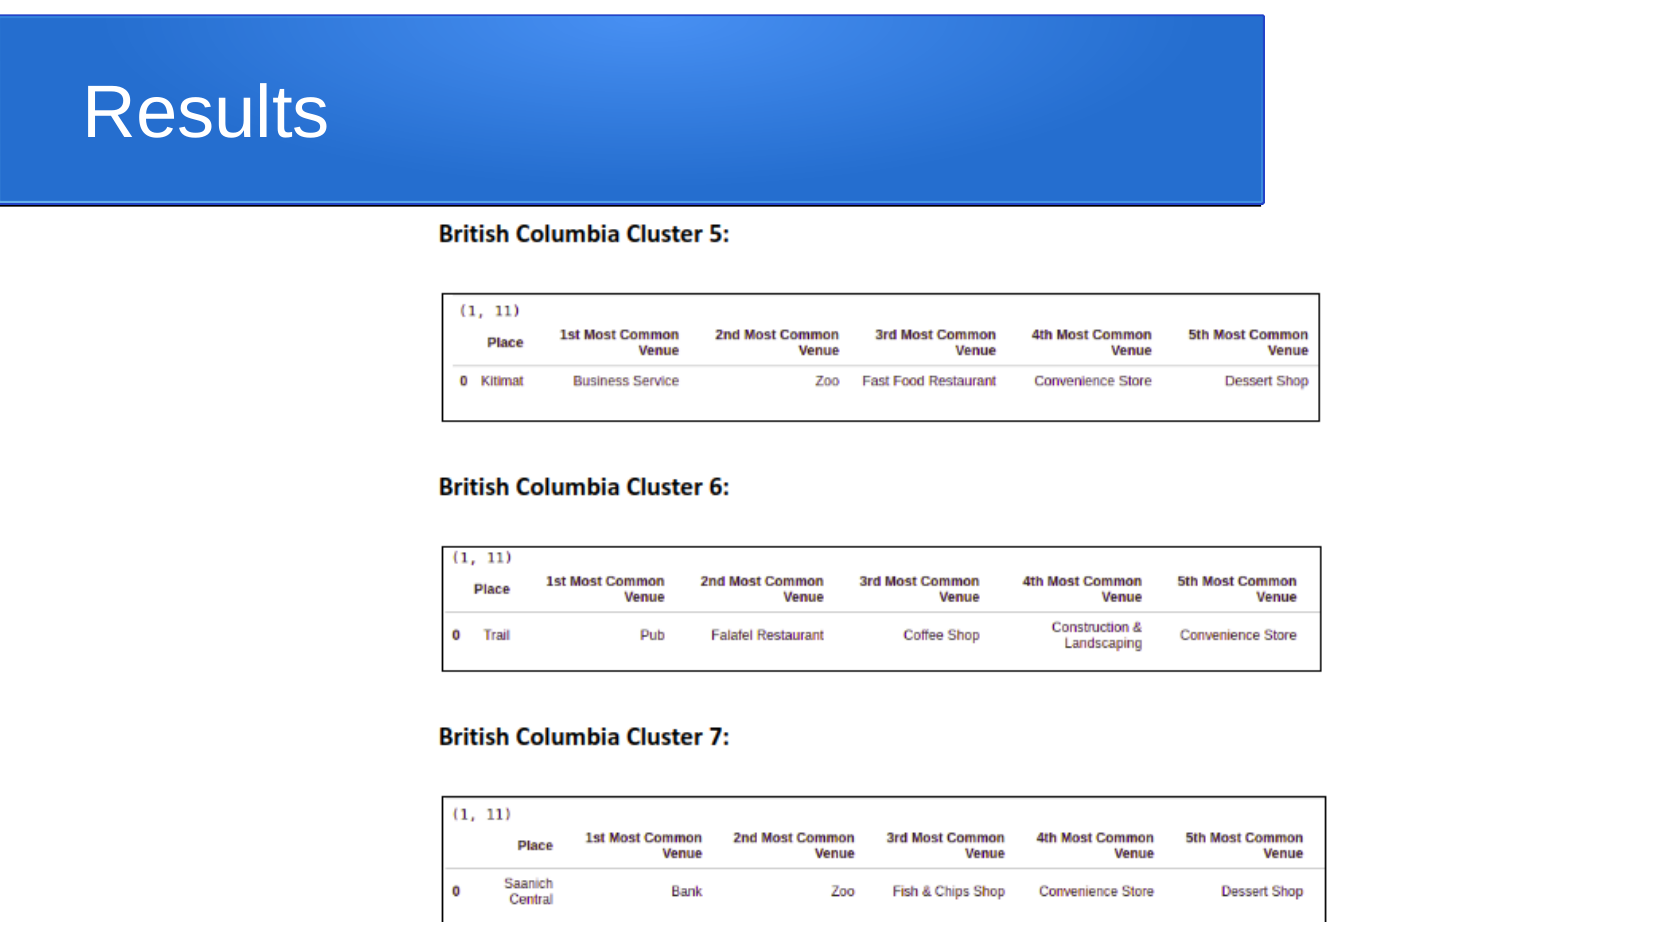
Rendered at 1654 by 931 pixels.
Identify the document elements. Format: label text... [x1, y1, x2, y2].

title Results [82, 35, 1235, 189]
picture [366, 207, 1382, 922]
